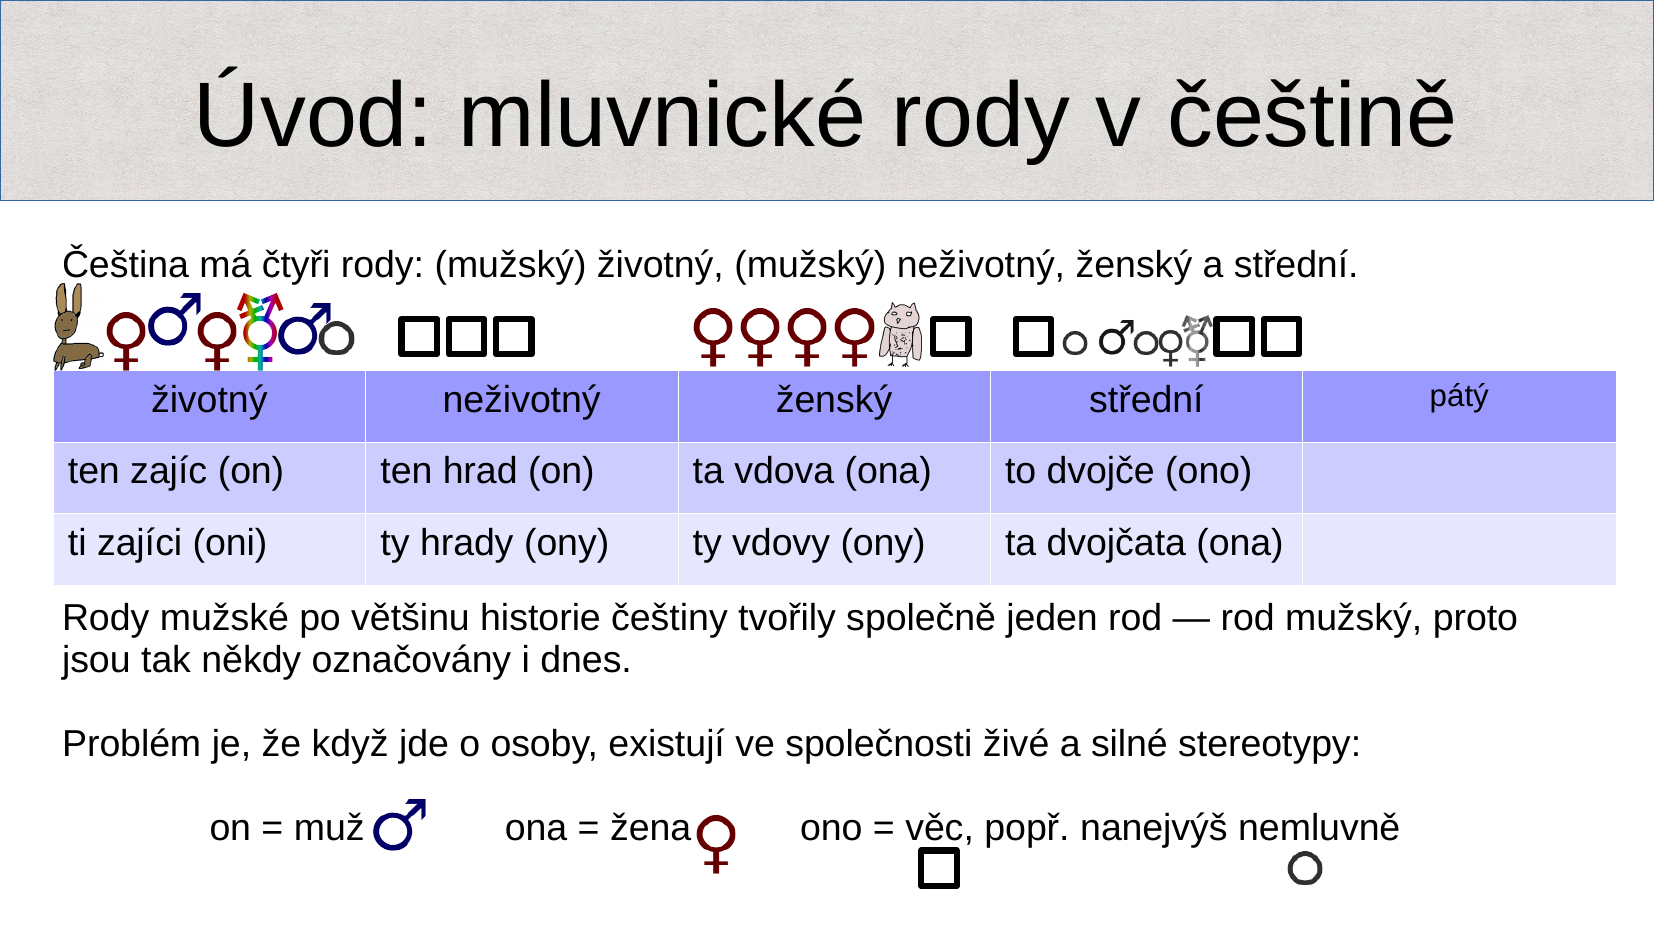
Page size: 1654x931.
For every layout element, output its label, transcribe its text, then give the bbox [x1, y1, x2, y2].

picture [147, 292, 355, 371]
picture [693, 307, 733, 367]
text_box [401, 318, 438, 355]
picture [1, 1, 1653, 200]
picture [53, 283, 104, 371]
text_box Čeština má čtyři rody: (mužský) životný, (mužský) neživotný, ženský a střední. [47, 236, 1524, 294]
picture [879, 302, 922, 367]
text_box [496, 318, 532, 355]
picture [696, 814, 736, 875]
table_cell ten hrad (on) [366, 443, 678, 513]
table_cell [1303, 514, 1616, 585]
picture [372, 798, 426, 851]
table_header životný [54, 371, 365, 442]
table_cell ta vdova (ona) [679, 443, 990, 513]
text_box Rody mužské po většinu historie češtiny tvořily společně jeden rod — rod mužský, proto jsou tak někdy označovány i dnes. Problém je, že když jde o osoby, existují ve společnosti živé a silné stereotypy: on = muž ona = žena ono = věc, popř. nanejvýš nemluvně [47, 588, 1607, 898]
text_box [448, 318, 485, 355]
picture [740, 307, 780, 367]
table_header neživotný [366, 371, 678, 442]
title Úvod: mluvnické rody v češtině [82, 37, 1571, 193]
picture [834, 307, 875, 367]
picture [1062, 330, 1088, 355]
table_header střední [991, 371, 1302, 442]
table_header ženský [679, 371, 990, 442]
table_cell ty vdovy (ony) [679, 514, 990, 585]
text_box [1263, 318, 1300, 355]
table_cell [1303, 443, 1616, 513]
picture [787, 307, 827, 367]
picture [1098, 314, 1213, 367]
table_cell ten zajíc (on) [54, 443, 365, 513]
picture [106, 311, 146, 371]
text_box [1216, 318, 1252, 355]
table_cell ti zajíci (oni) [54, 514, 365, 585]
picture [1287, 850, 1323, 885]
table_header pátý [1303, 371, 1616, 442]
text_box [933, 318, 969, 355]
text_box [1015, 318, 1052, 355]
text_box [921, 850, 957, 886]
table_cell ty hrady (ony) [366, 514, 678, 585]
table_cell ta dvojčata (ona) [991, 514, 1302, 585]
table_cell to dvojče (ono) [991, 443, 1302, 513]
